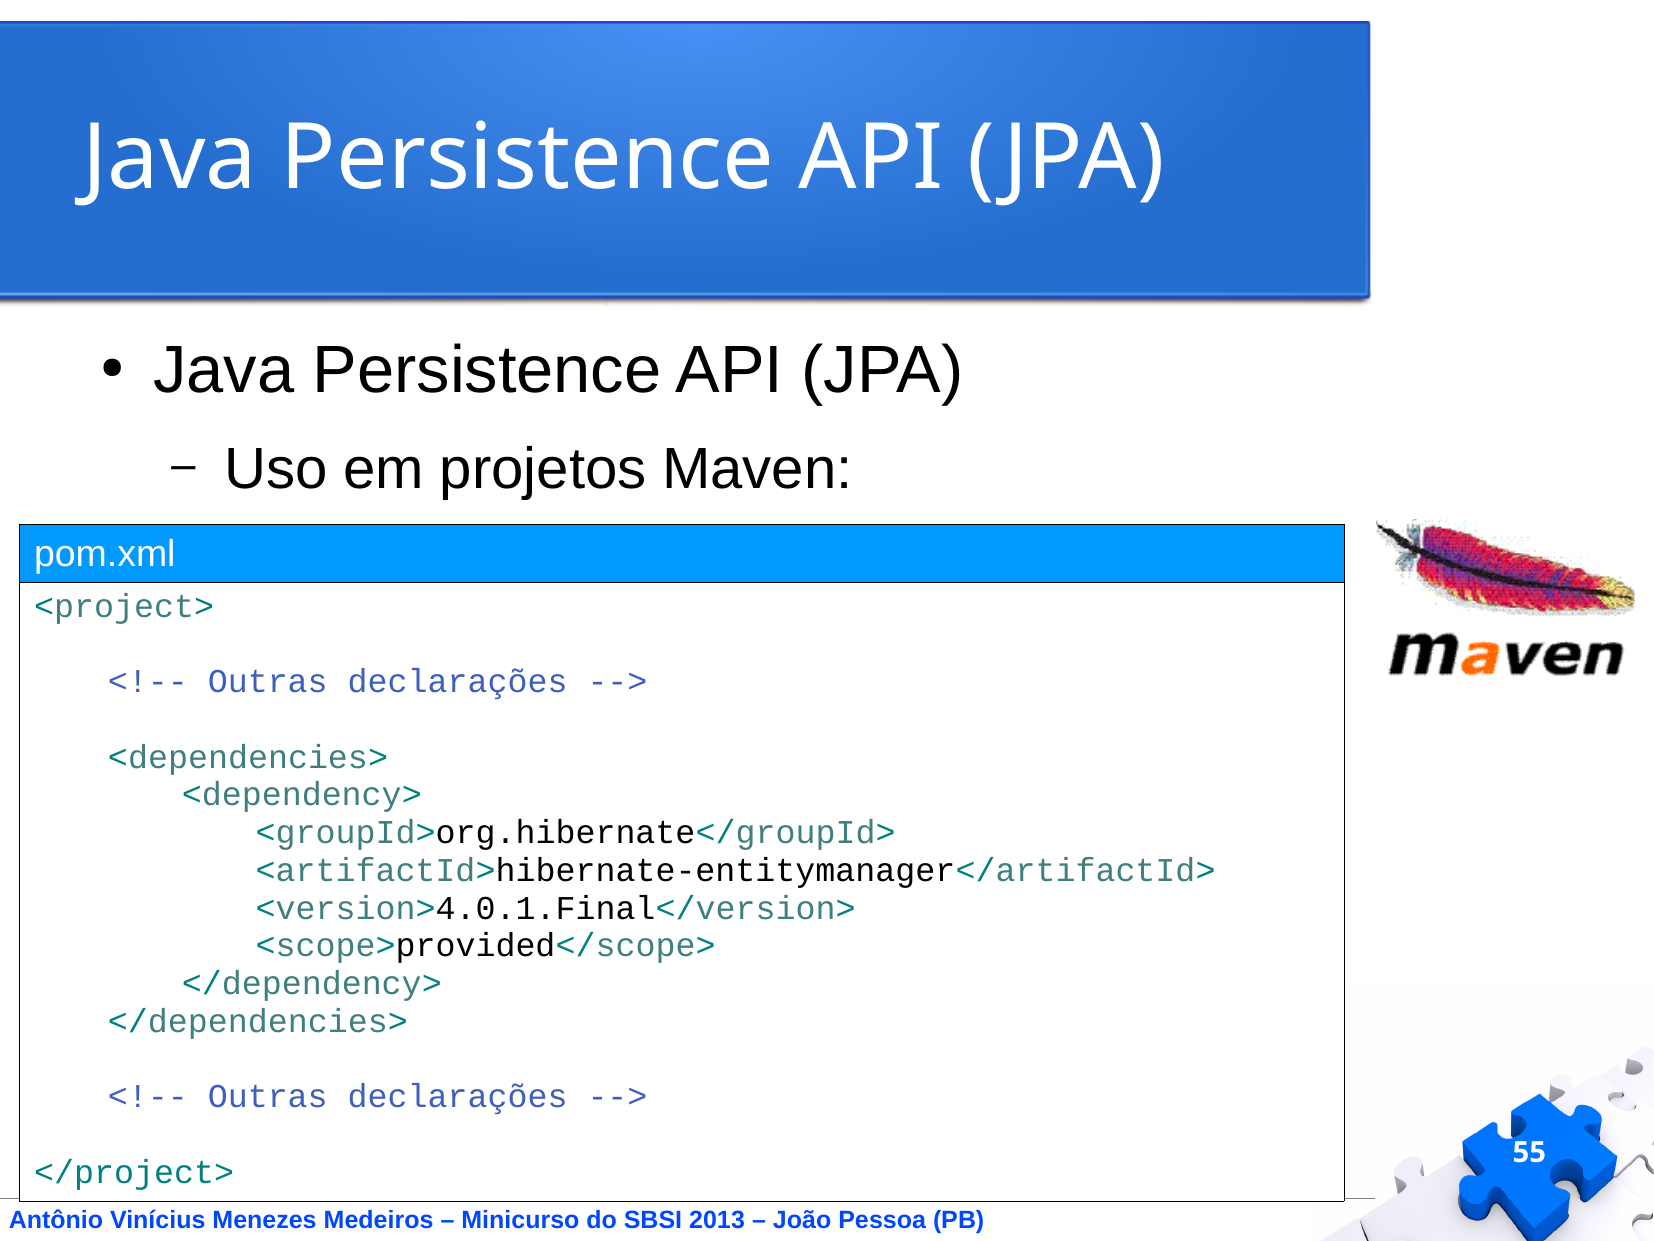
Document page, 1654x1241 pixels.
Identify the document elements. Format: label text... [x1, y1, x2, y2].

title Java Persistence API (JPA) [82, 49, 1323, 257]
picture [0, 21, 1375, 307]
table_header pom.xml [20, 525, 1344, 582]
table_cell <project> <!-- Outras declarações --> <dependencies> <dependency> <groupId>org.hibernate</groupId> <artifactId>hibernate-entitymanager</artifactId> <version>4.0.1.Final</version> <scope>provided</scope> </dependency> </dependencies> <!-- Outras declarações --> </project> [20, 583, 1344, 1201]
picture [1376, 519, 1643, 697]
list Java Persistence API (JPA) Uso em projetos Maven: [82, 332, 1356, 1182]
picture [1311, 983, 1654, 1241]
